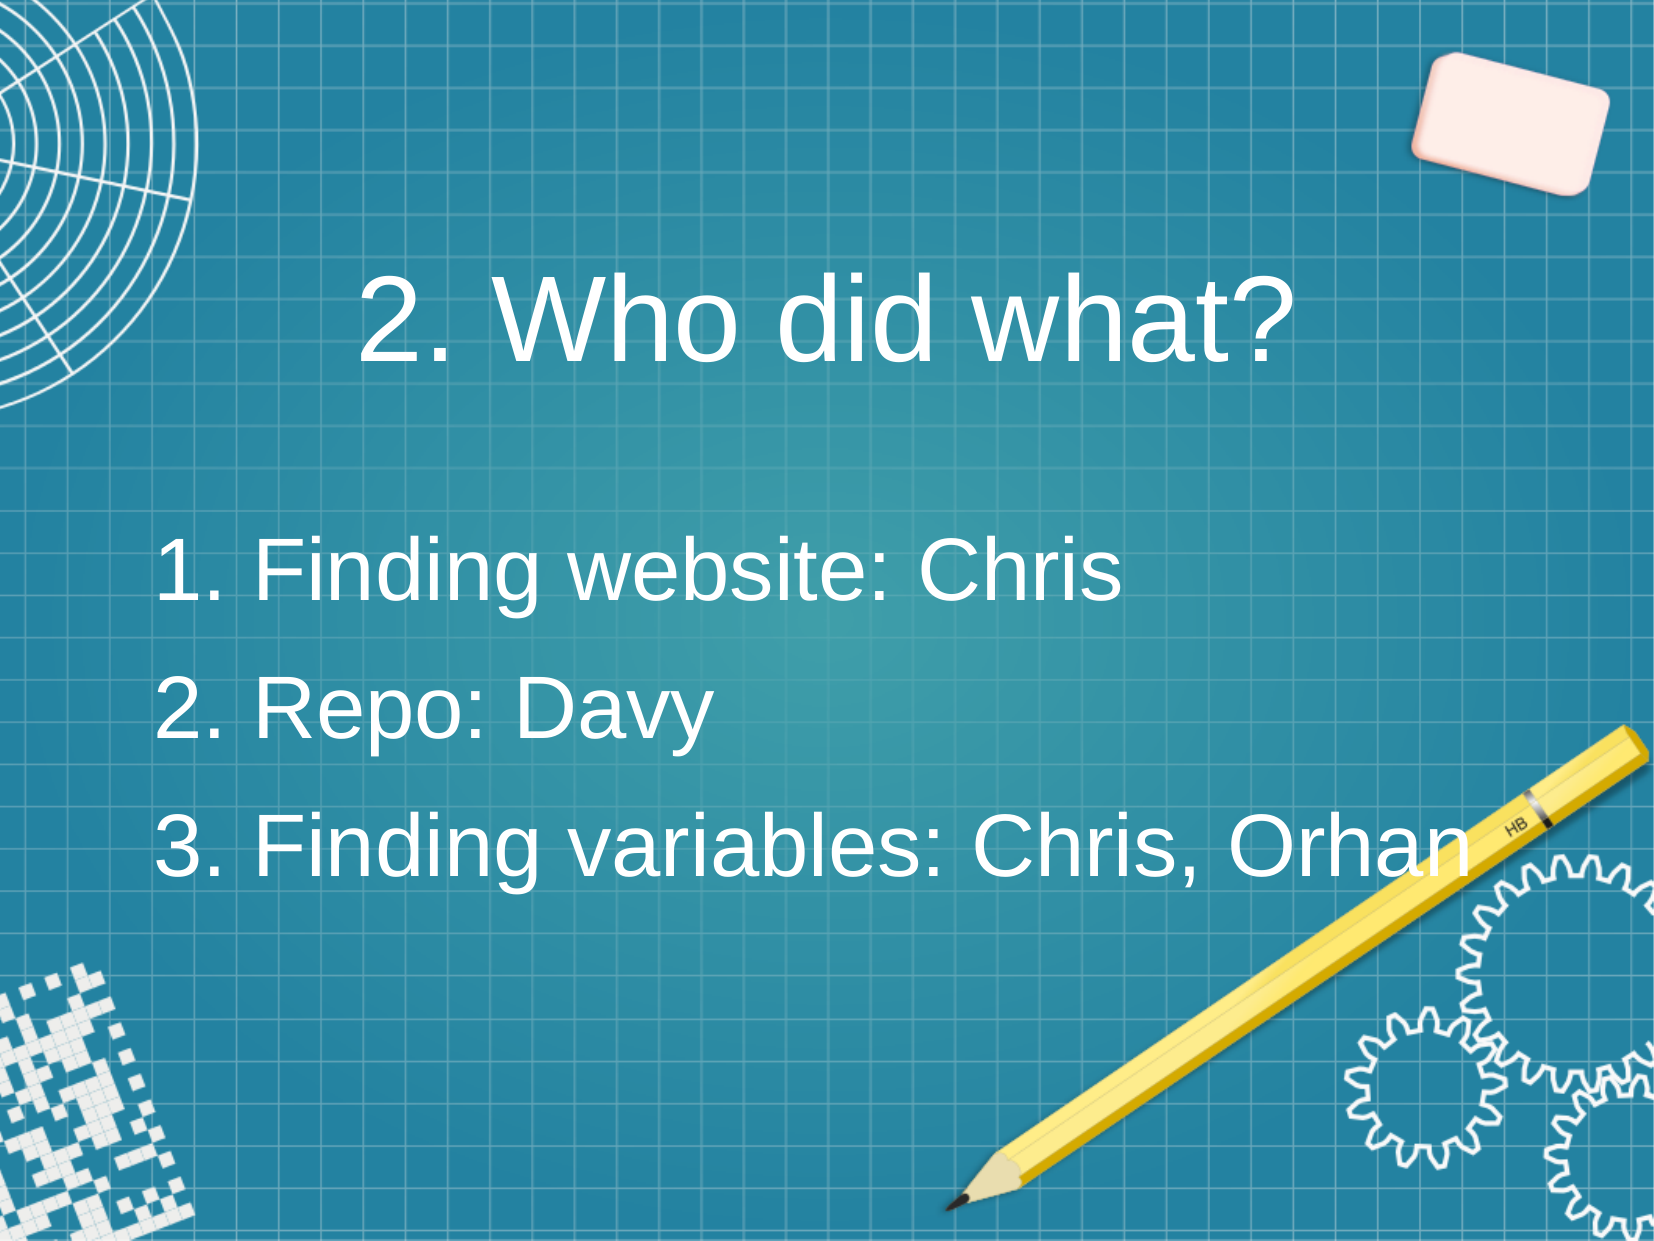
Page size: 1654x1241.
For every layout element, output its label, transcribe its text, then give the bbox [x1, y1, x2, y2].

list 1. Finding website: Chris 2. Repo: Davy 3. Finding variables: Chris, Orhan [82, 519, 1571, 1123]
title 2. Who did what? [82, 177, 1571, 461]
picture [0, 0, 1654, 1241]
